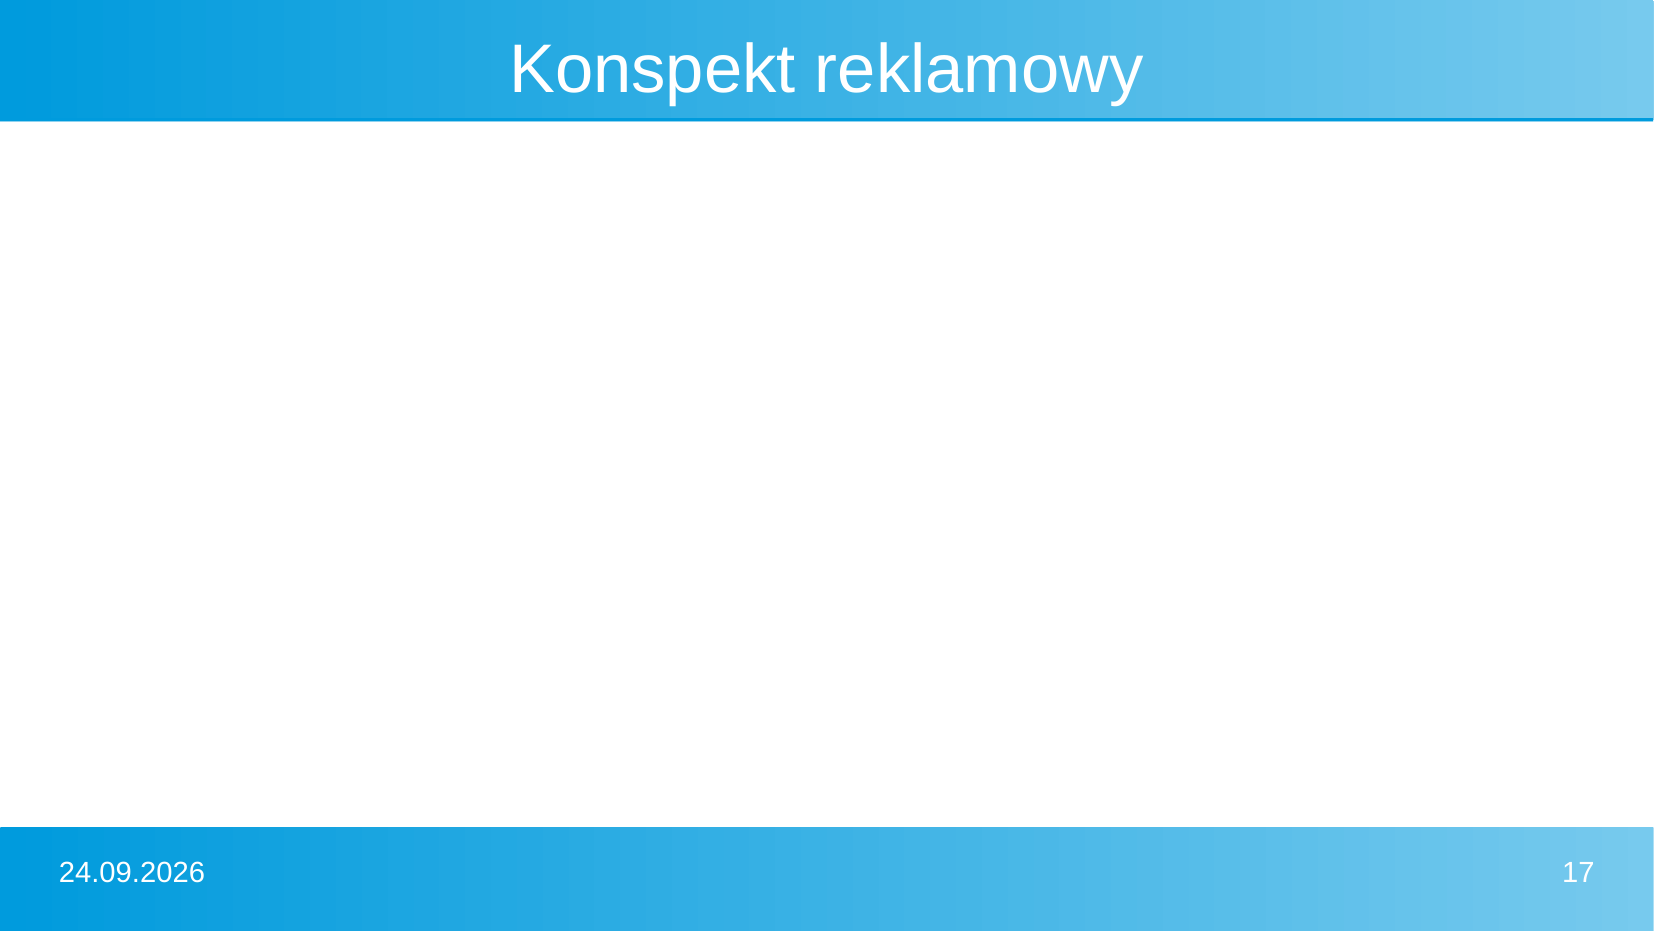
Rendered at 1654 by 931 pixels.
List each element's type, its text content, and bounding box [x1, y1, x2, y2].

title Konspekt reklamowy [59, 29, 1595, 108]
